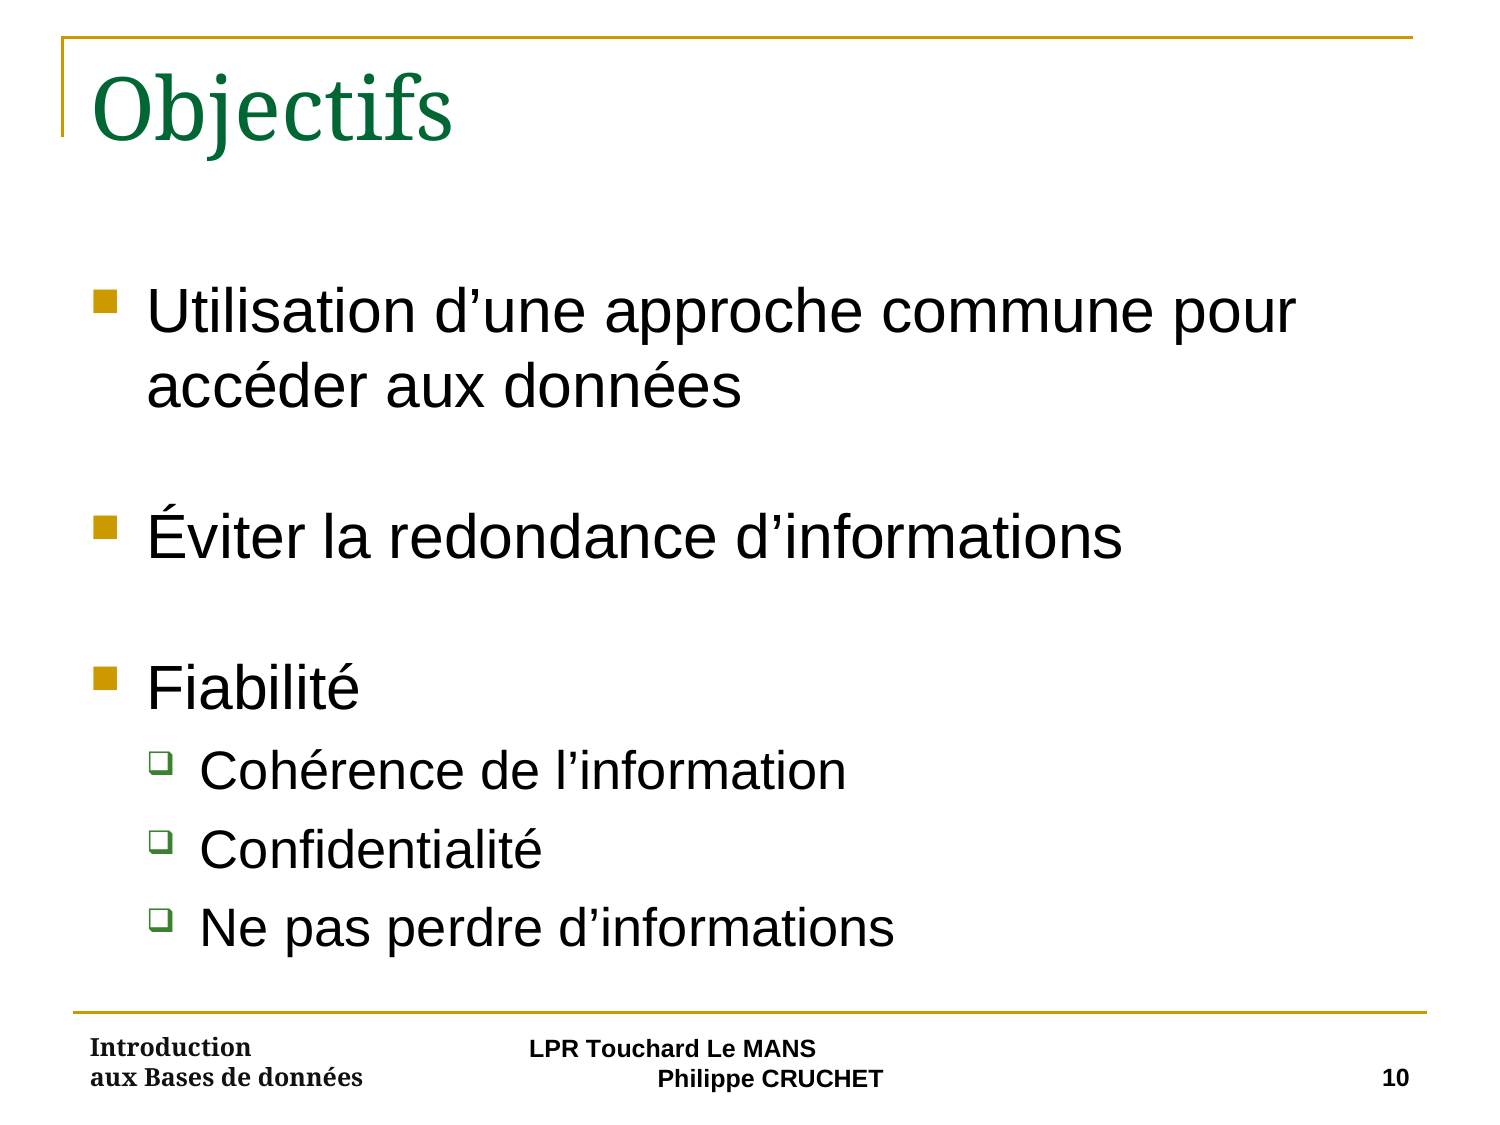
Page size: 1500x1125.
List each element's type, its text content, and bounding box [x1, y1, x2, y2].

list Utilisation d’une approche commune pour accéder aux données Éviter la redondance d’informations Fiabilité Cohérence de l’information Confidentialité Ne pas perdre d’informations [75, 262, 1426, 1006]
text_box LPR Touchard Le MANS Philippe CRUCHET [512, 1025, 988, 1101]
title Objectifs [75, 45, 1426, 233]
text_box <numéro> [1074, 1024, 1426, 1100]
